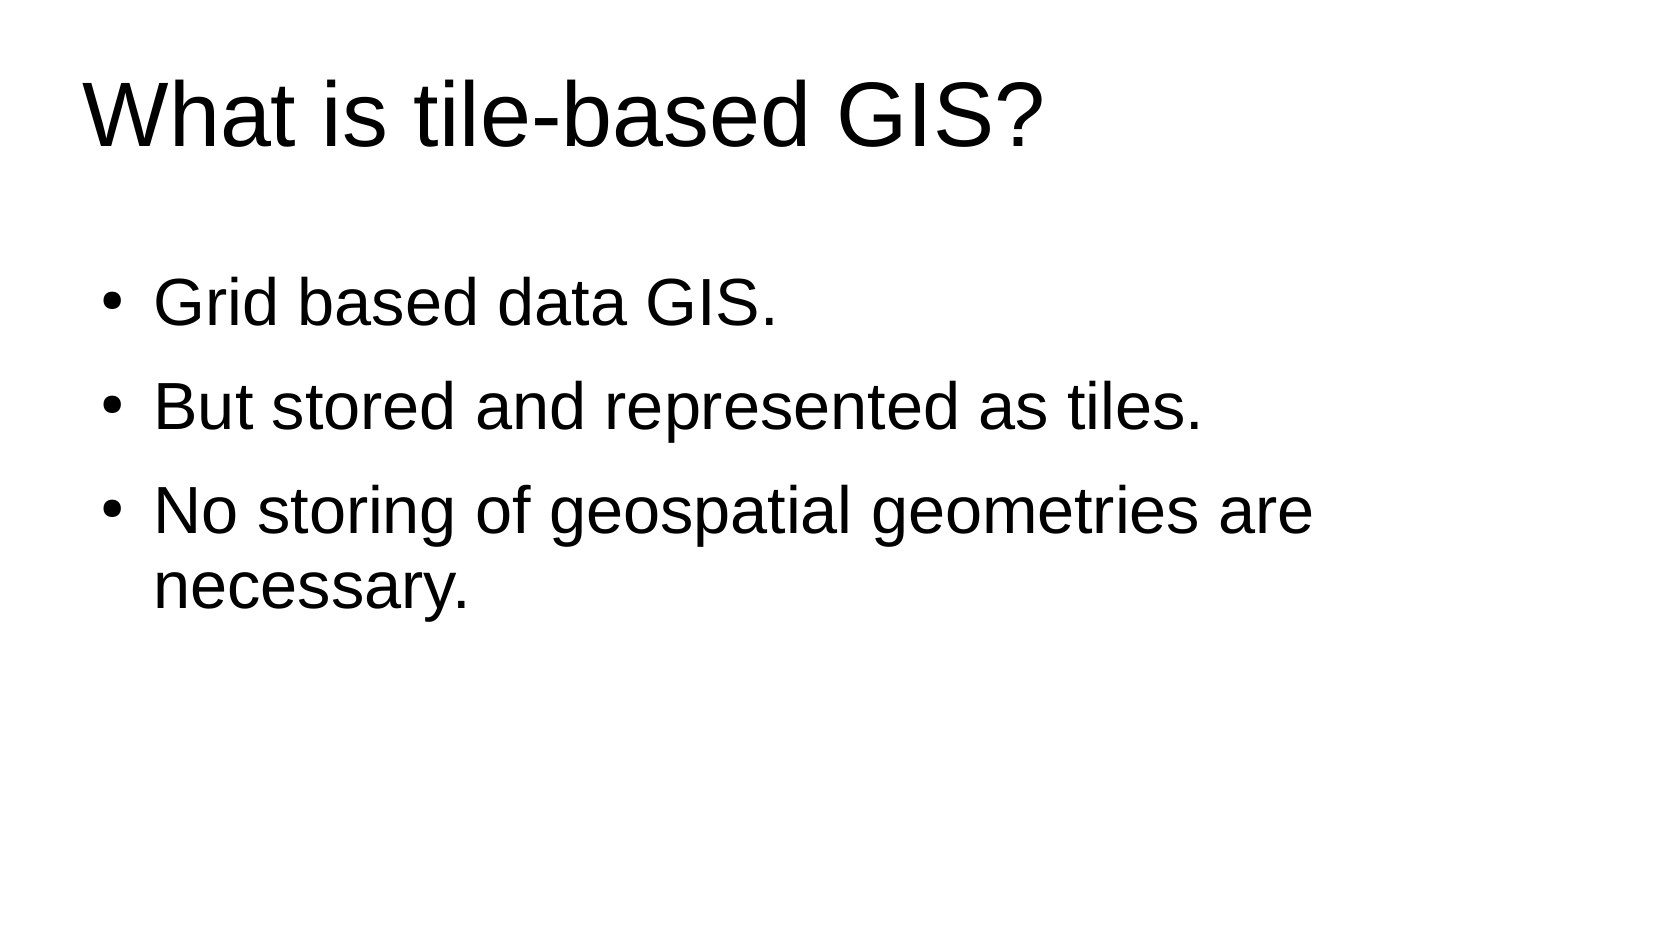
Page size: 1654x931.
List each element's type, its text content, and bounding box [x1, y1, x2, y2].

title What is tile-based GIS? [82, 37, 1571, 193]
list Grid based data GIS. But stored and represented as tiles. No storing of geospatial geometries are necessary. [82, 264, 1571, 805]
